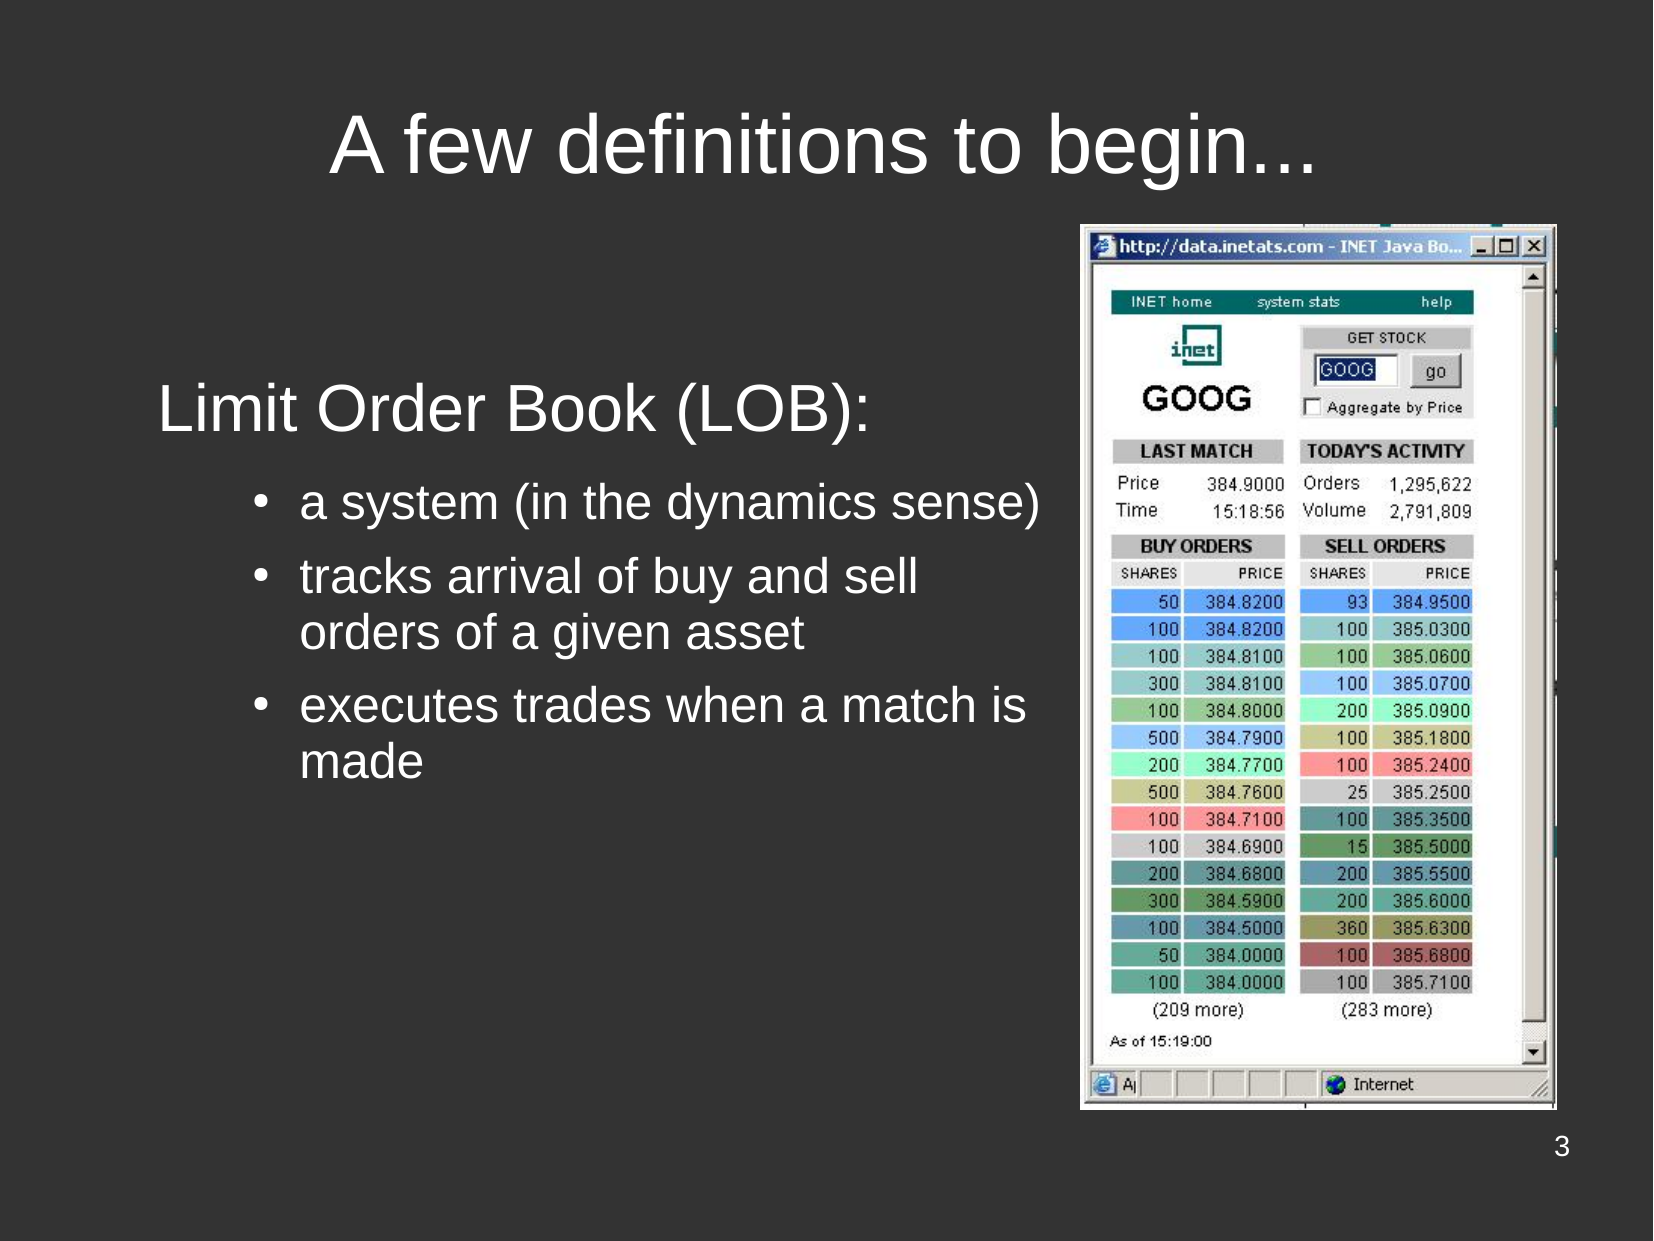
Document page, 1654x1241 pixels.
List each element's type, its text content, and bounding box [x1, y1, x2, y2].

picture [1080, 224, 1557, 1111]
list Limit Order Book (LOB): a system (in the dynamics sense) tracks arrival of buy and sell orders of a given asset executes trades when a match is made [86, 370, 1066, 991]
title A few definitions to begin... [30, 1, 1621, 289]
